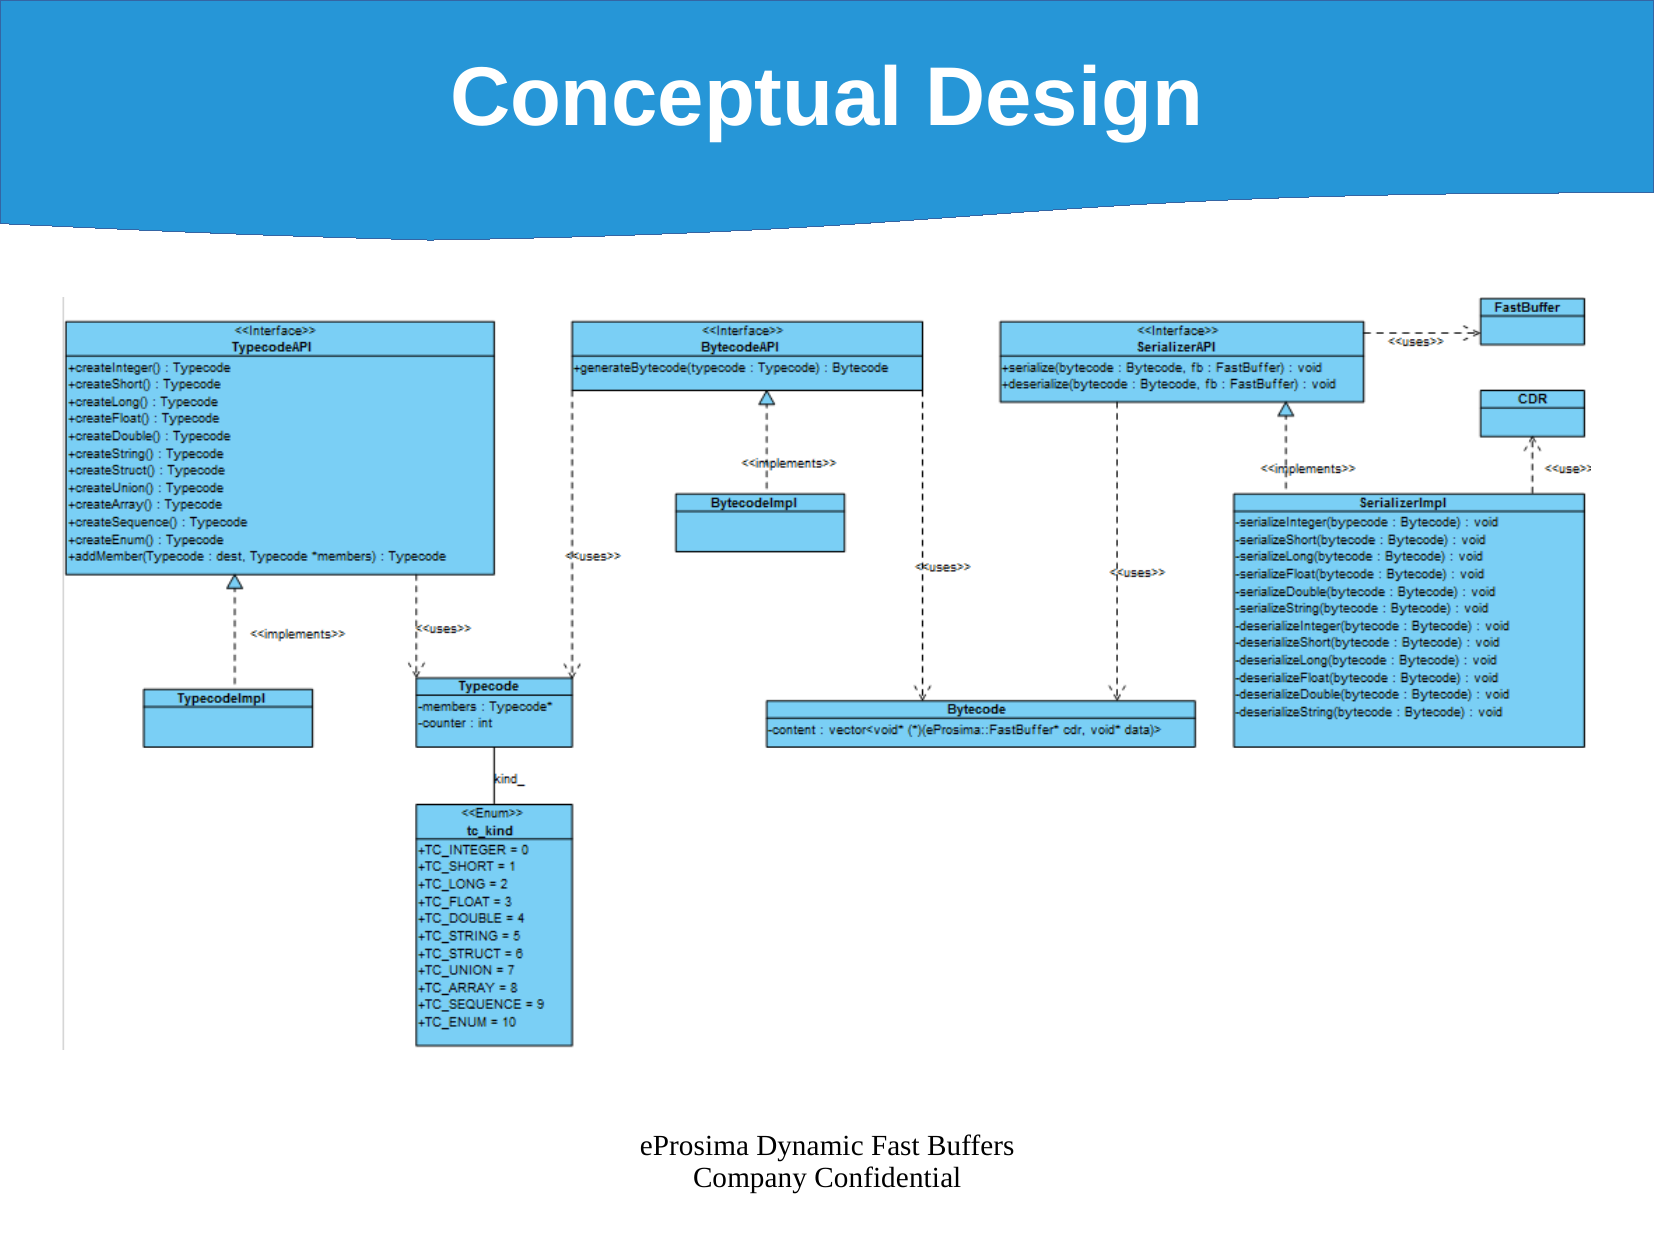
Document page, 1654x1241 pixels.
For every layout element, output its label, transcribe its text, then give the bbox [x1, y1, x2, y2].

text_box Conceptual Design [0, 0, 1654, 241]
picture [60, 297, 1591, 1051]
